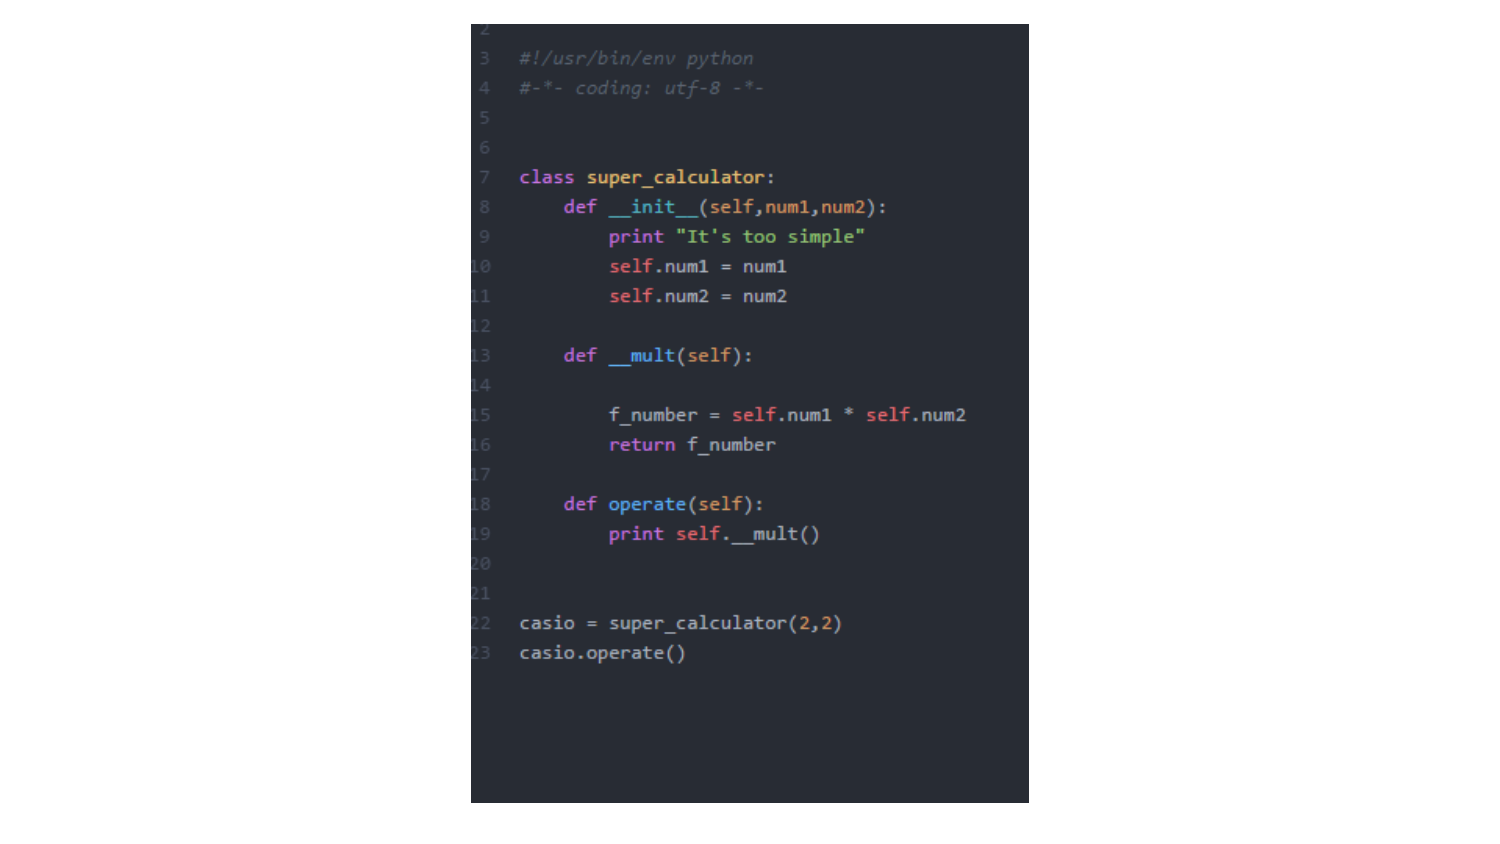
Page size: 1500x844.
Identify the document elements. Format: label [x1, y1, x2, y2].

picture [471, 24, 1029, 804]
